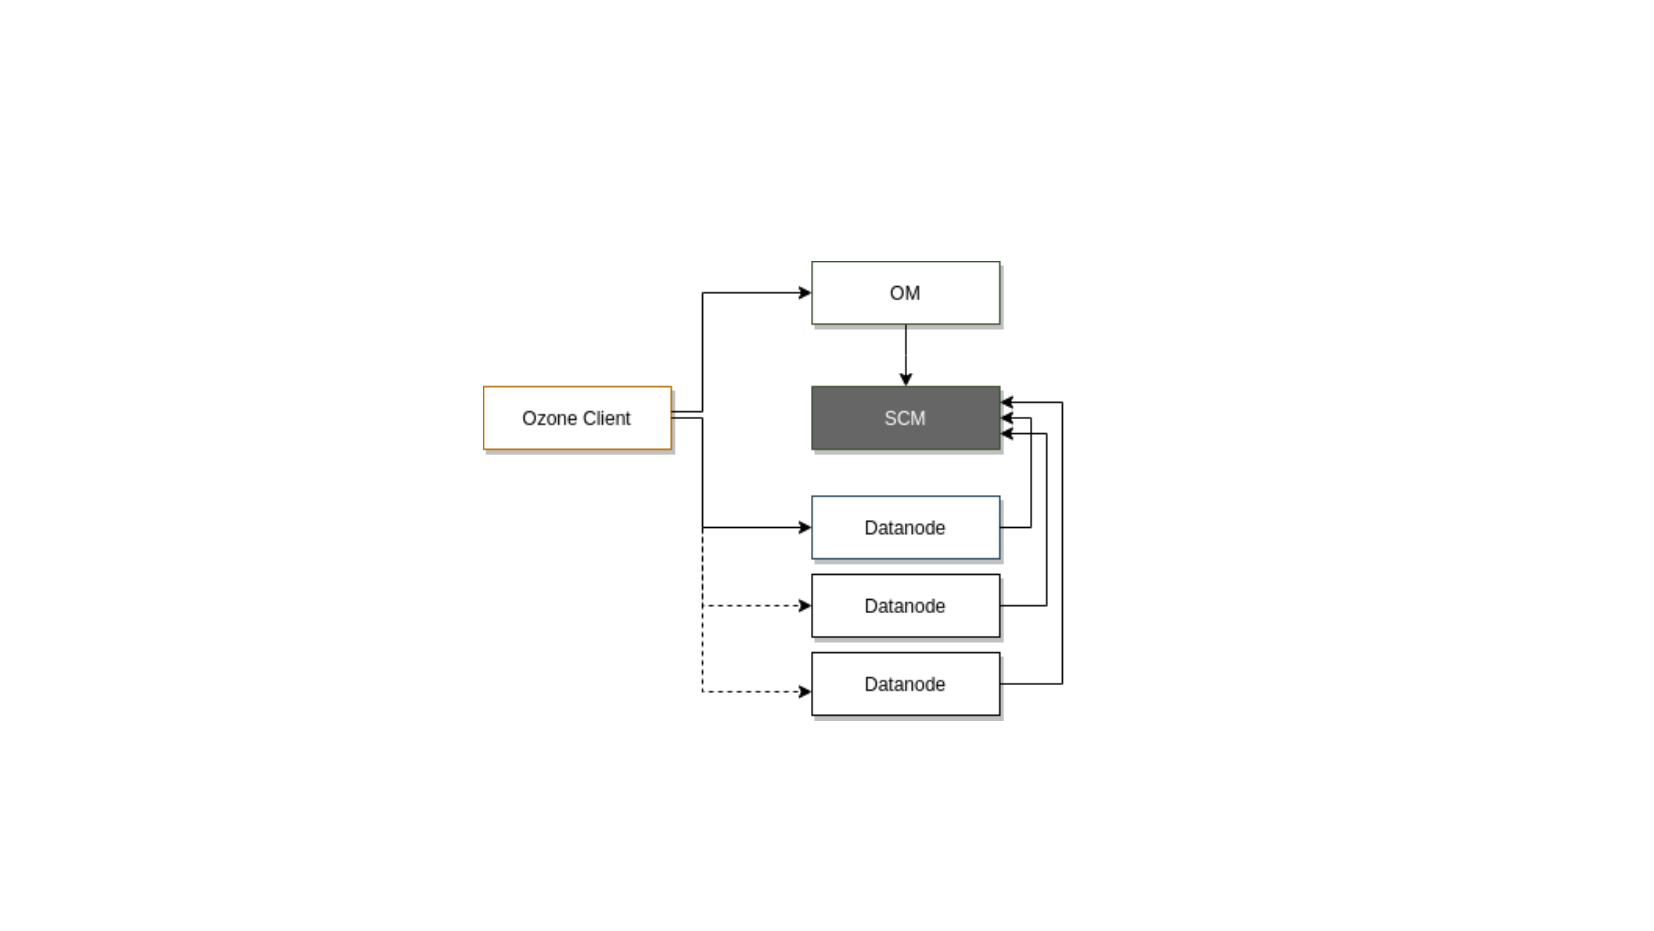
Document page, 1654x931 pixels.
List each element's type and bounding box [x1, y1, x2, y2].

picture [483, 261, 1076, 721]
